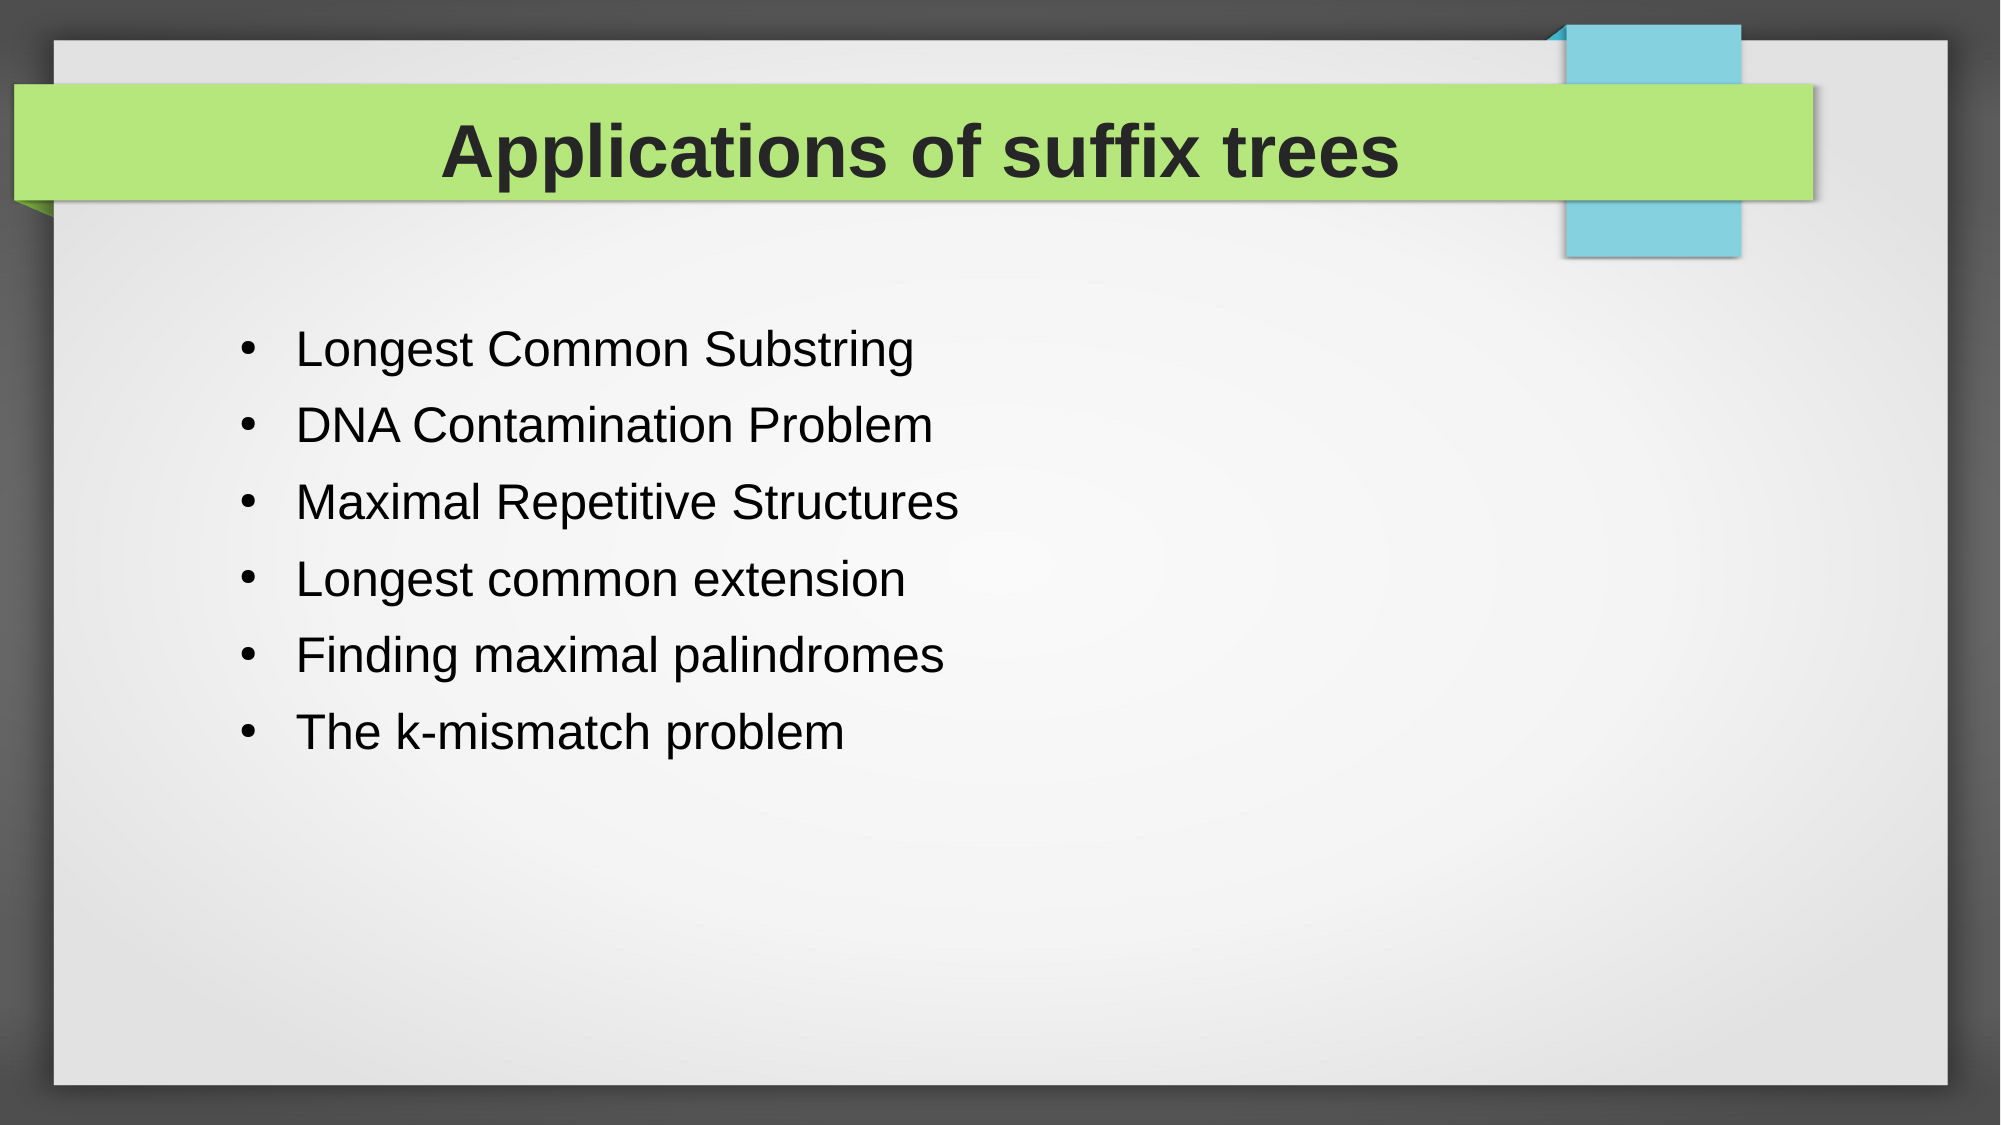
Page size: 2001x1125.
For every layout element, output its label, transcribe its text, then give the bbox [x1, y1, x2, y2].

title Applications of suffix trees [425, 102, 1888, 313]
list Longest Common Substring DNA Contamination Problem Maximal Repetitive Structures Longest common extension Finding maximal palindromes The k-mismatch problem [224, 313, 1687, 934]
picture [0, 0, 2001, 1125]
